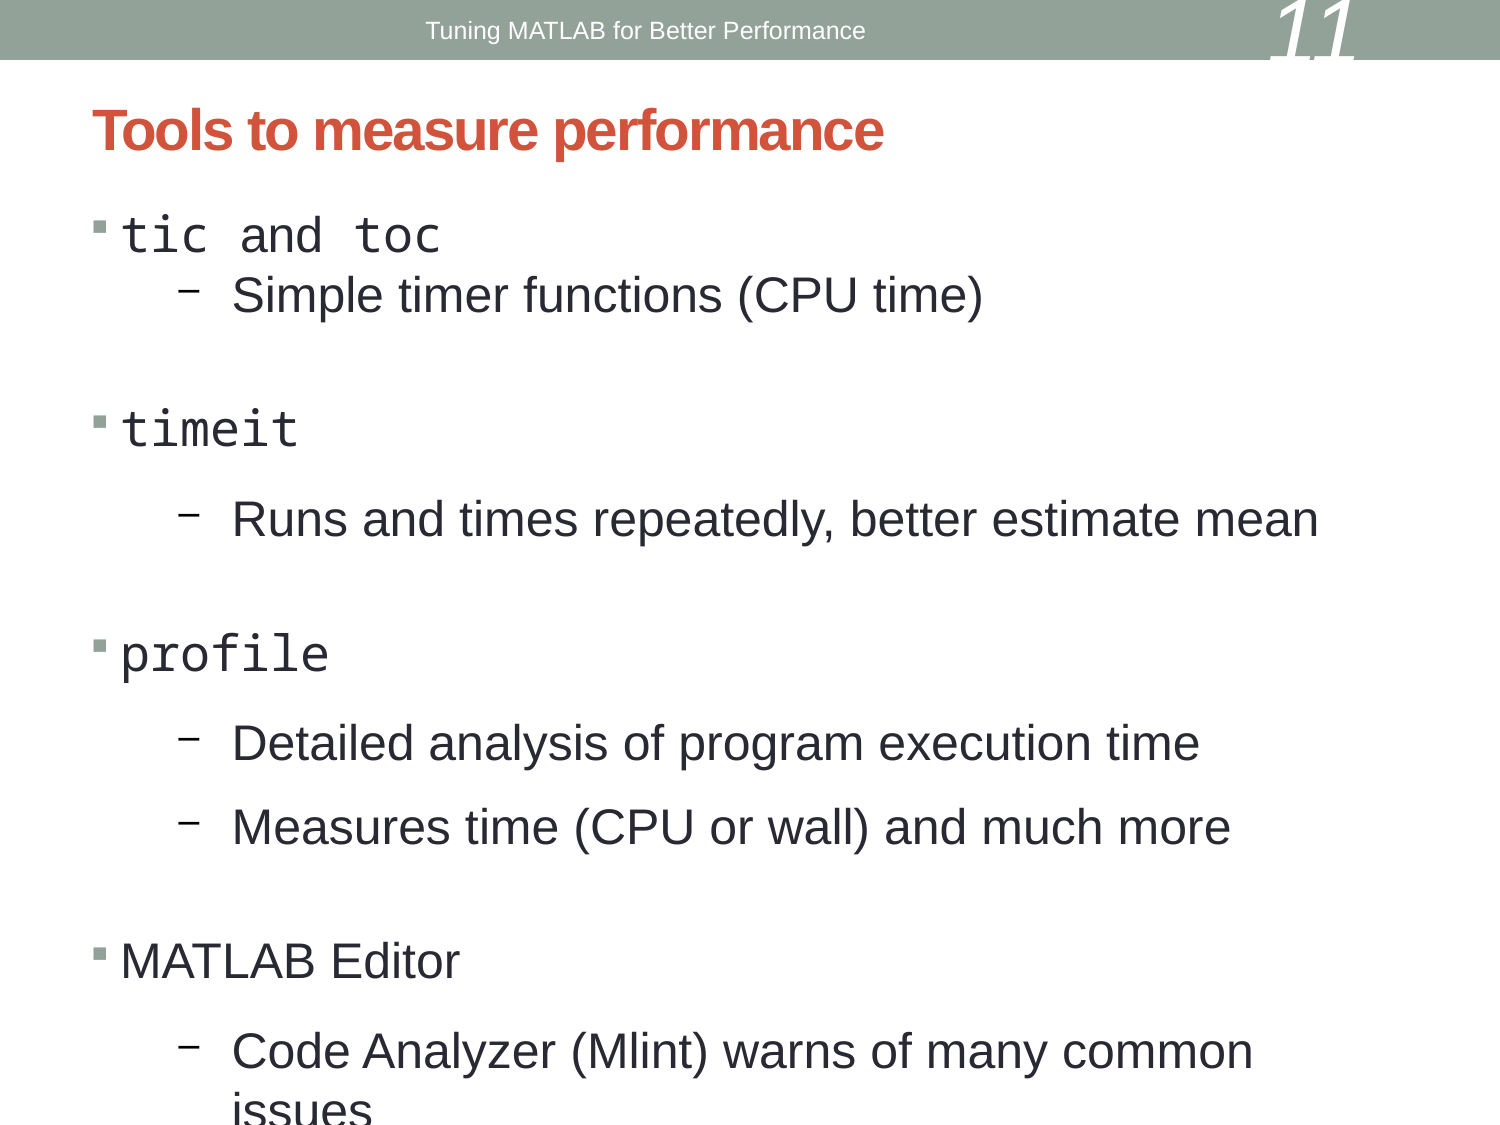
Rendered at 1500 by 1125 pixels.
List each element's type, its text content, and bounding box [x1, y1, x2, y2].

footer Tuning MATLAB for Better Performance [410, 3, 1086, 57]
title Tools to measure performance [77, 66, 1357, 188]
list tic and toc Simple timer functions (CPU time) timeit Runs and times repeatedly, better estimate mean profile Detailed analysis of program execution time Measures time (CPU or wall) and much more MATLAB Editor Code Analyzer (Mlint) warns of many common issues [75, 194, 1425, 856]
slide_number <number> [1252, 0, 1428, 54]
